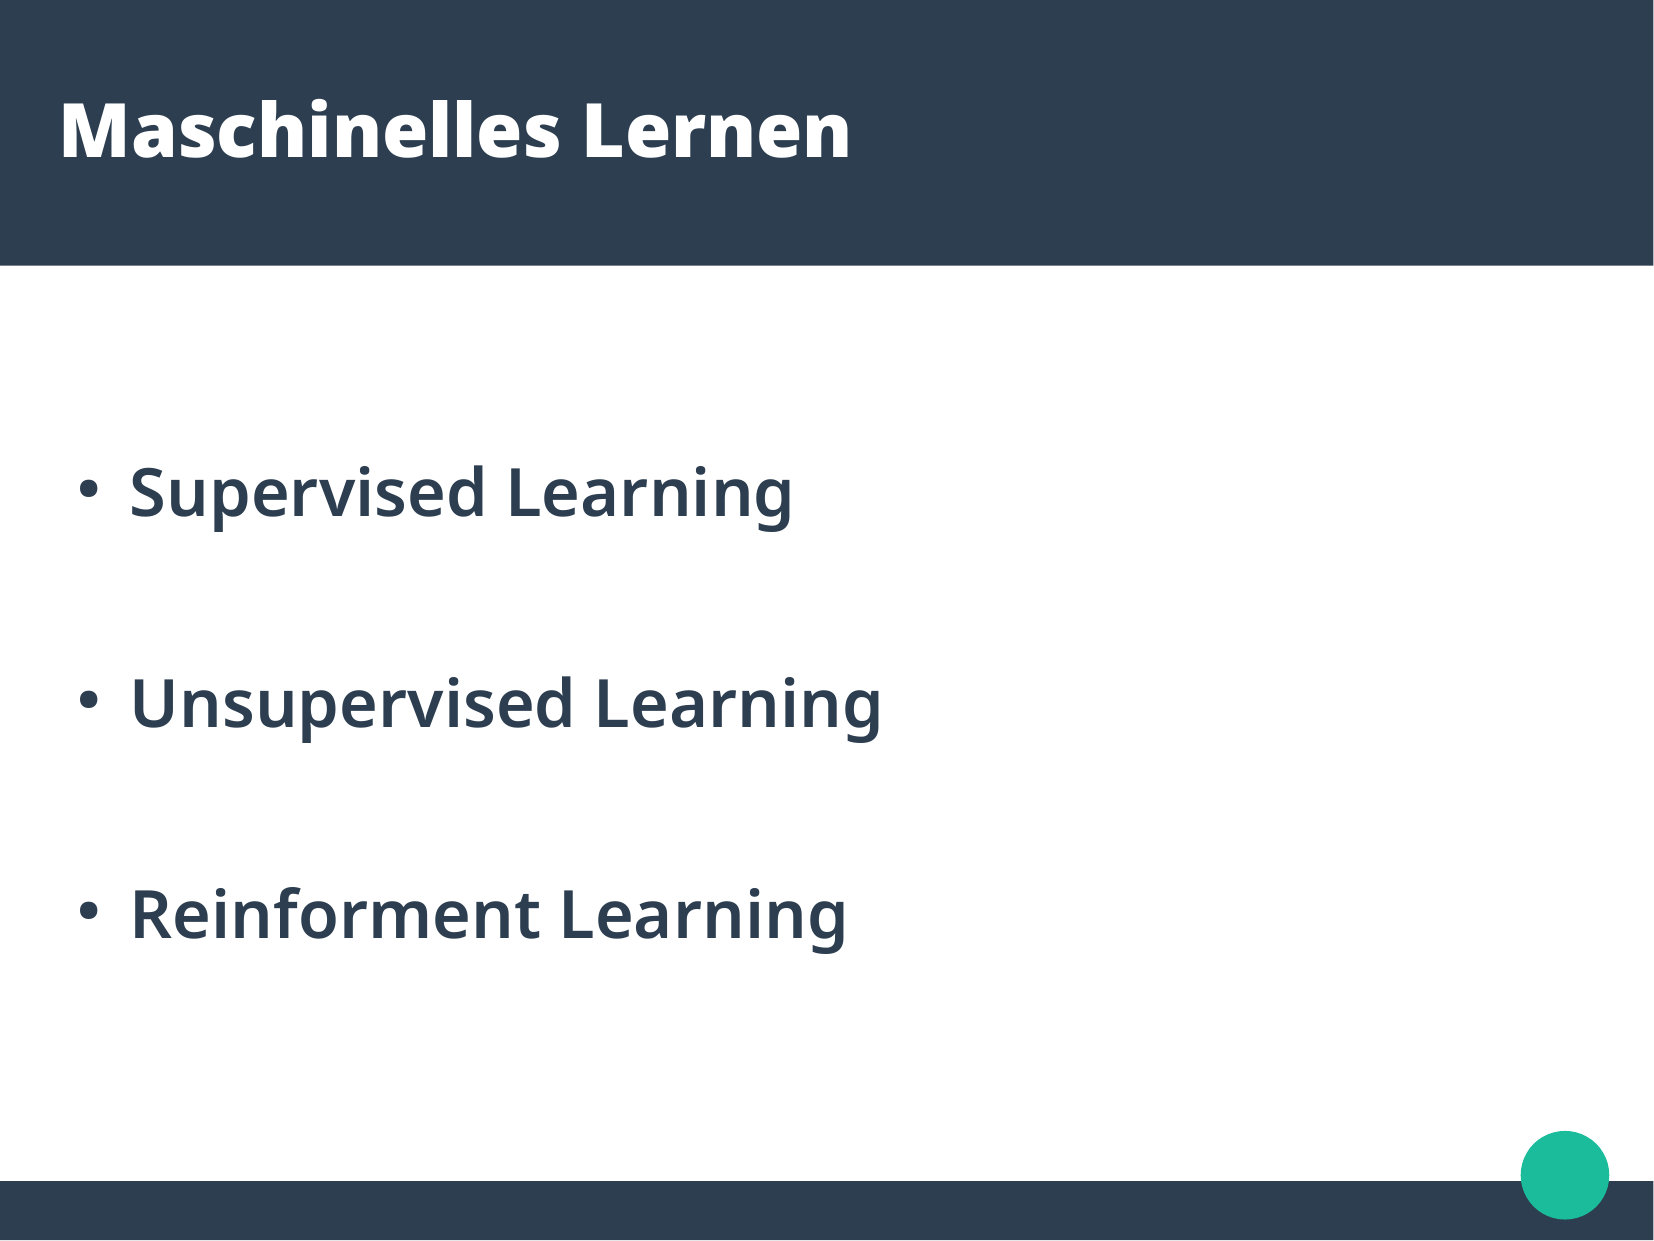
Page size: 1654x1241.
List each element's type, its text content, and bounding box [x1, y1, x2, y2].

title Maschinelles Lernen [59, 49, 1595, 207]
list Supervised Learning Unsupervised Learning Reinforment Learning [59, 324, 1595, 1152]
